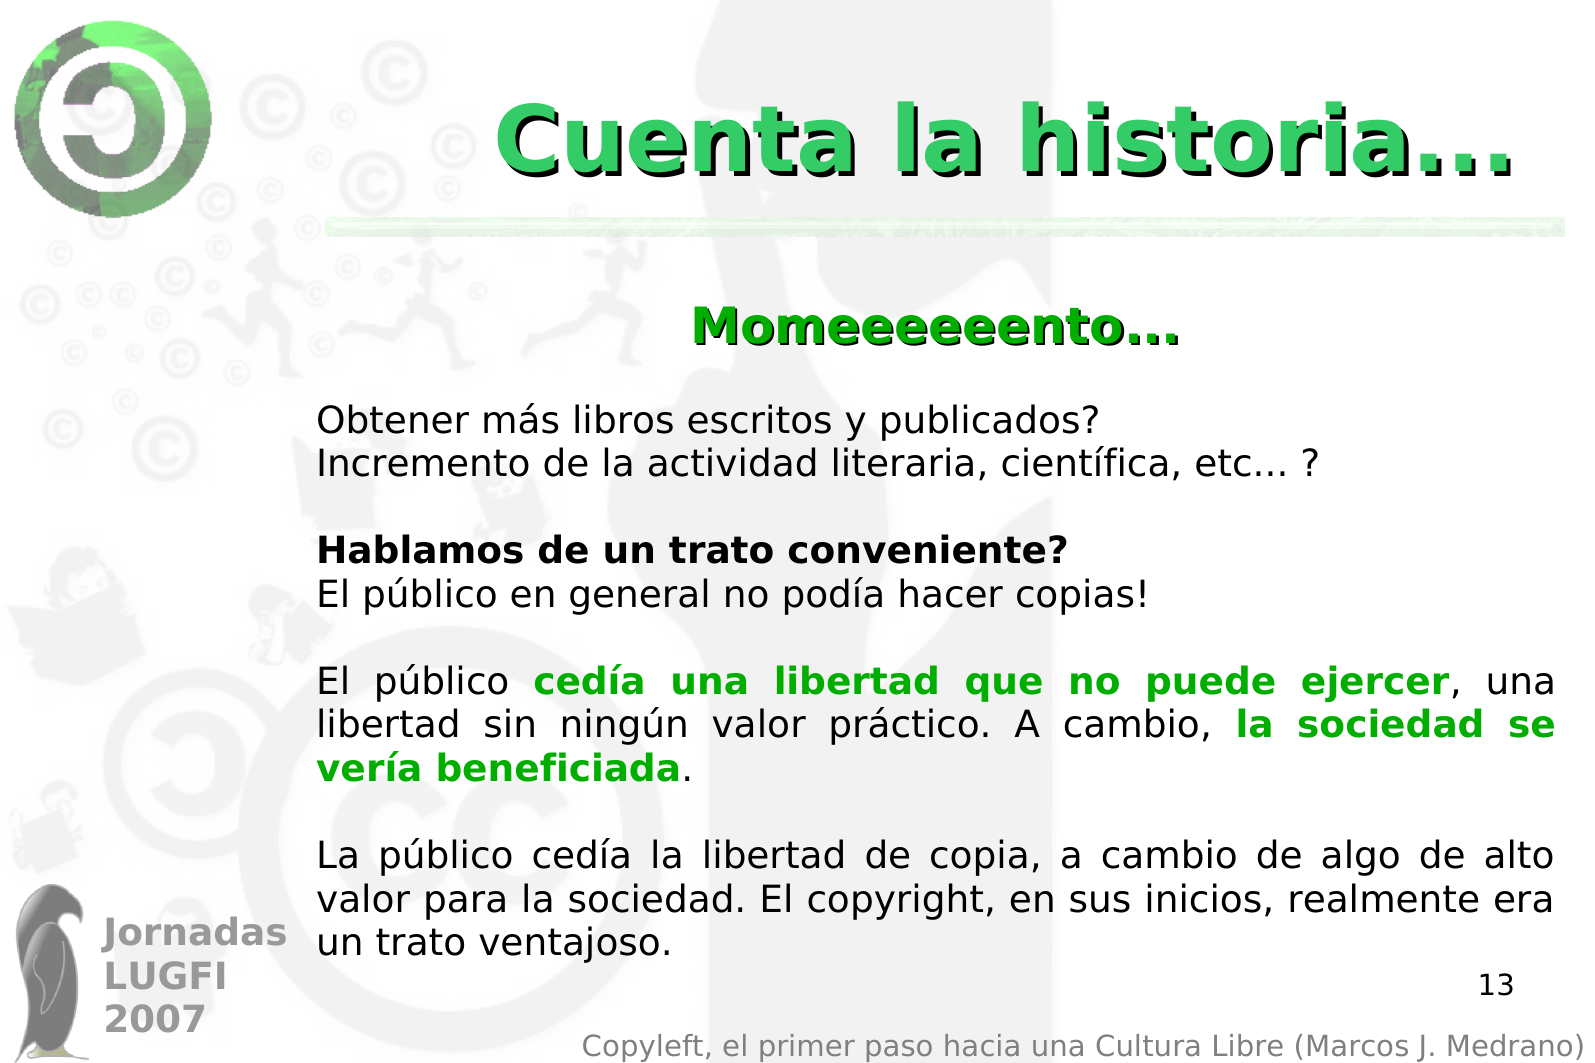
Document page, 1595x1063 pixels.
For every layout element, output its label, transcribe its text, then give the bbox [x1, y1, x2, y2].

text_box Cuenta la historia... [478, 79, 1589, 201]
text_box Momeeeeeento... Obtener más libros escritos y publicados? Incremento de la actividad literaria, científica, etc... ? Hablamos de un trato conveniente? El público en general no podía hacer copias! El público cedía una libertad que no puede ejercer, una libertad sin ningún valor práctico. A cambio, la sociedad se vería beneficiada. La público cedía la libertad de copia, a cambio de algo de alto valor para la sociedad. El copyright, en sus inicios, realmente era un trato ventajoso. [301, 289, 1571, 1016]
